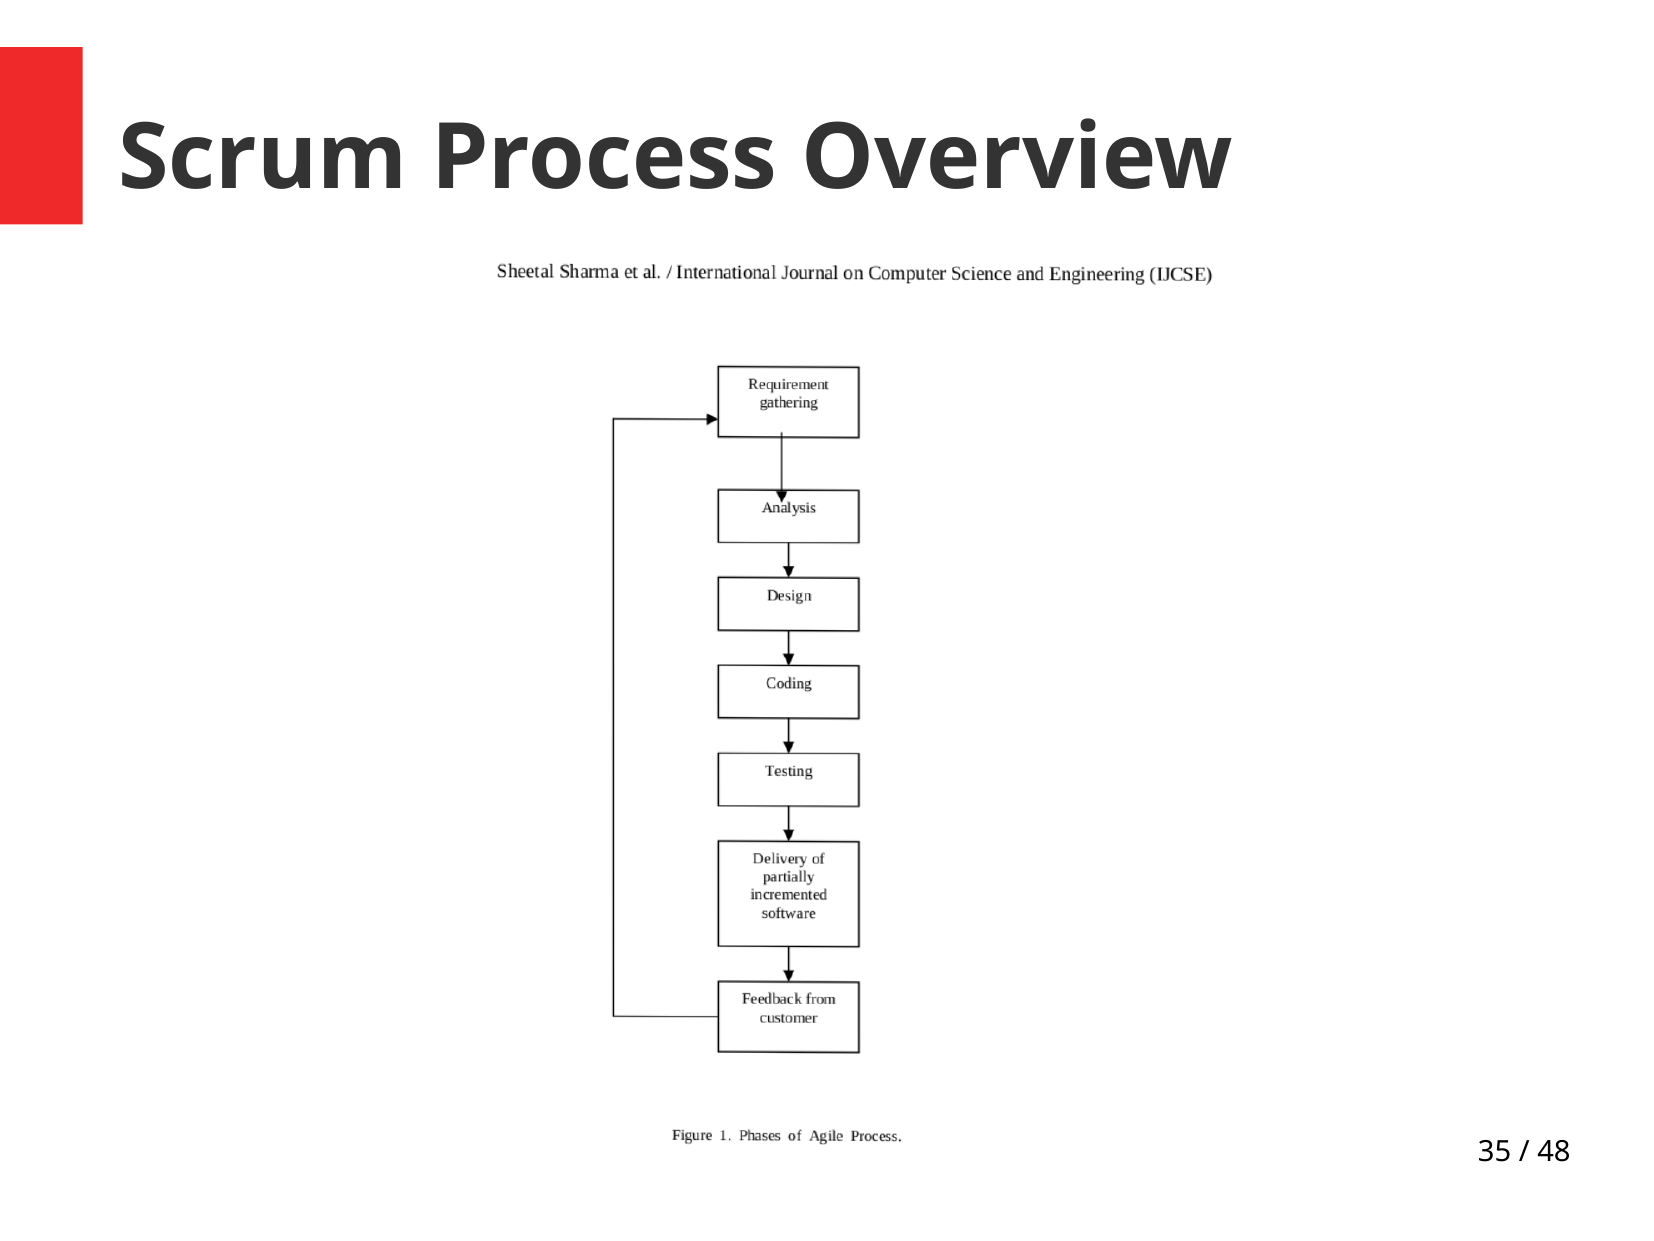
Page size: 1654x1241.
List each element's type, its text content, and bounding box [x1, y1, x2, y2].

picture [480, 248, 1291, 1171]
title Scrum Process Overview [118, 49, 1571, 257]
